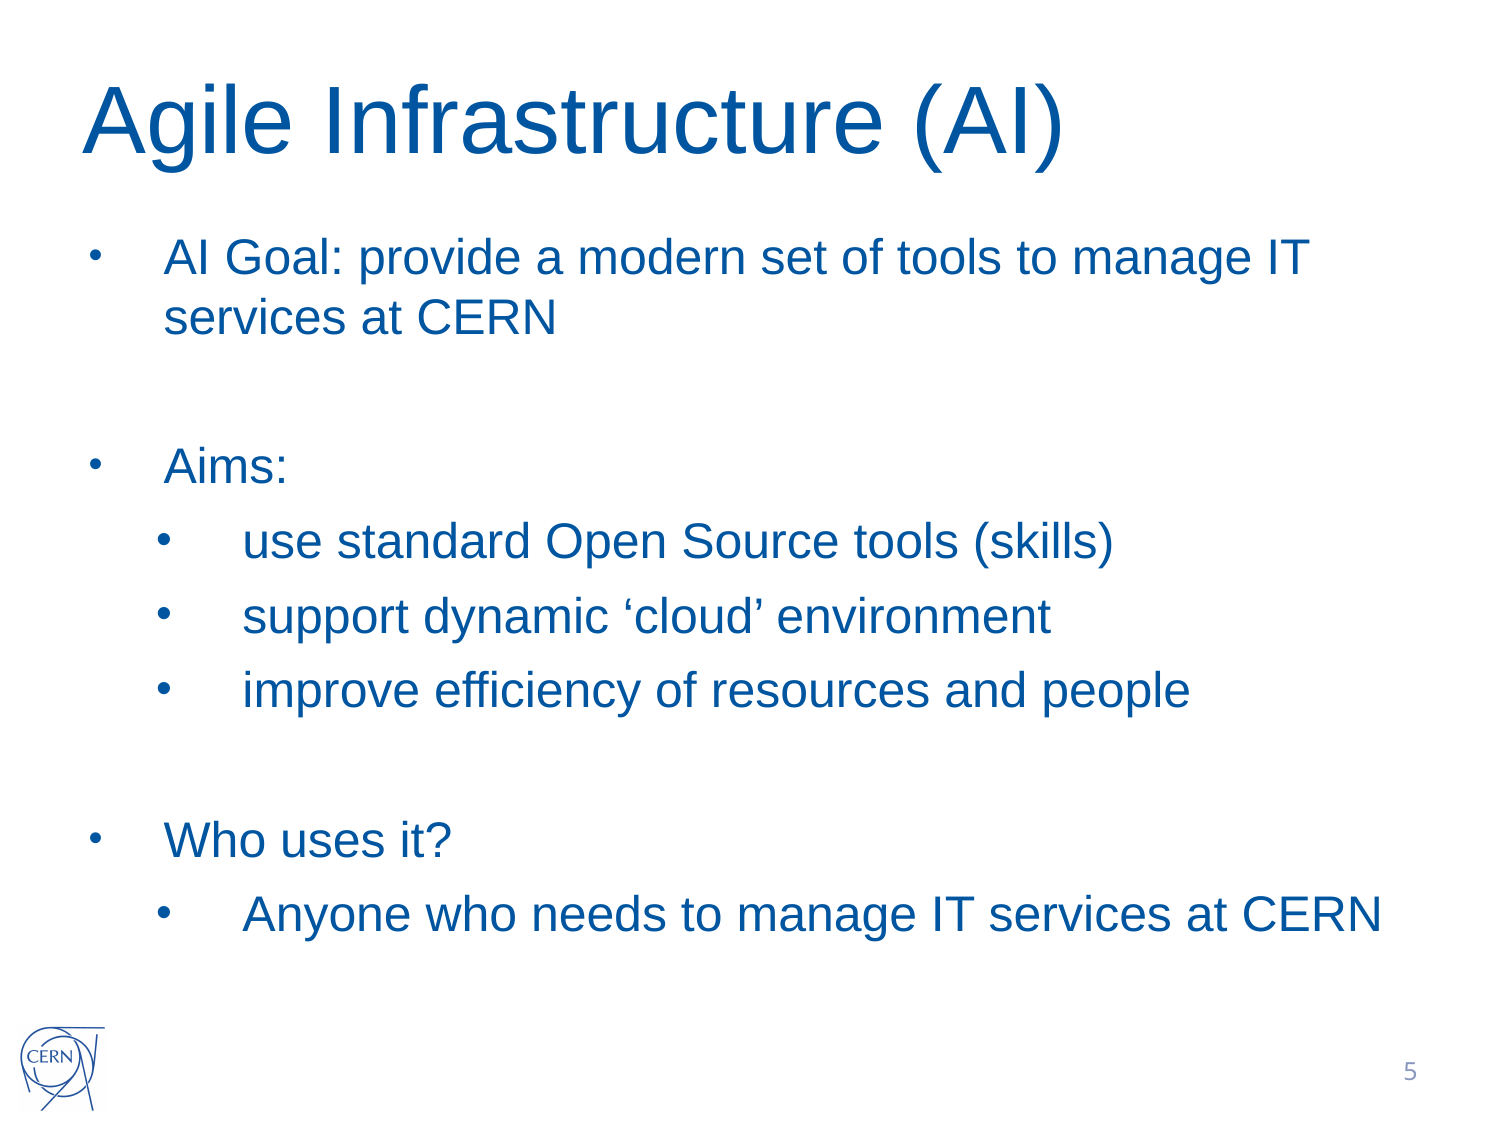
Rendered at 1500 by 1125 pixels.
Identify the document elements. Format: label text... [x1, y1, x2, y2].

title Agile Infrastructure (AI) [75, 13, 1425, 217]
picture [18, 1025, 75, 1112]
slide_number <number> [1342, 1051, 1425, 1095]
list AI Goal: provide a modern set of tools to manage IT services at CERN Aims: use standard Open Source tools (skills) support dynamic ‘cloud’ environment improve efficiency of resources and people Who uses it? Anyone who needs to manage IT services at CERN [75, 217, 1425, 1125]
